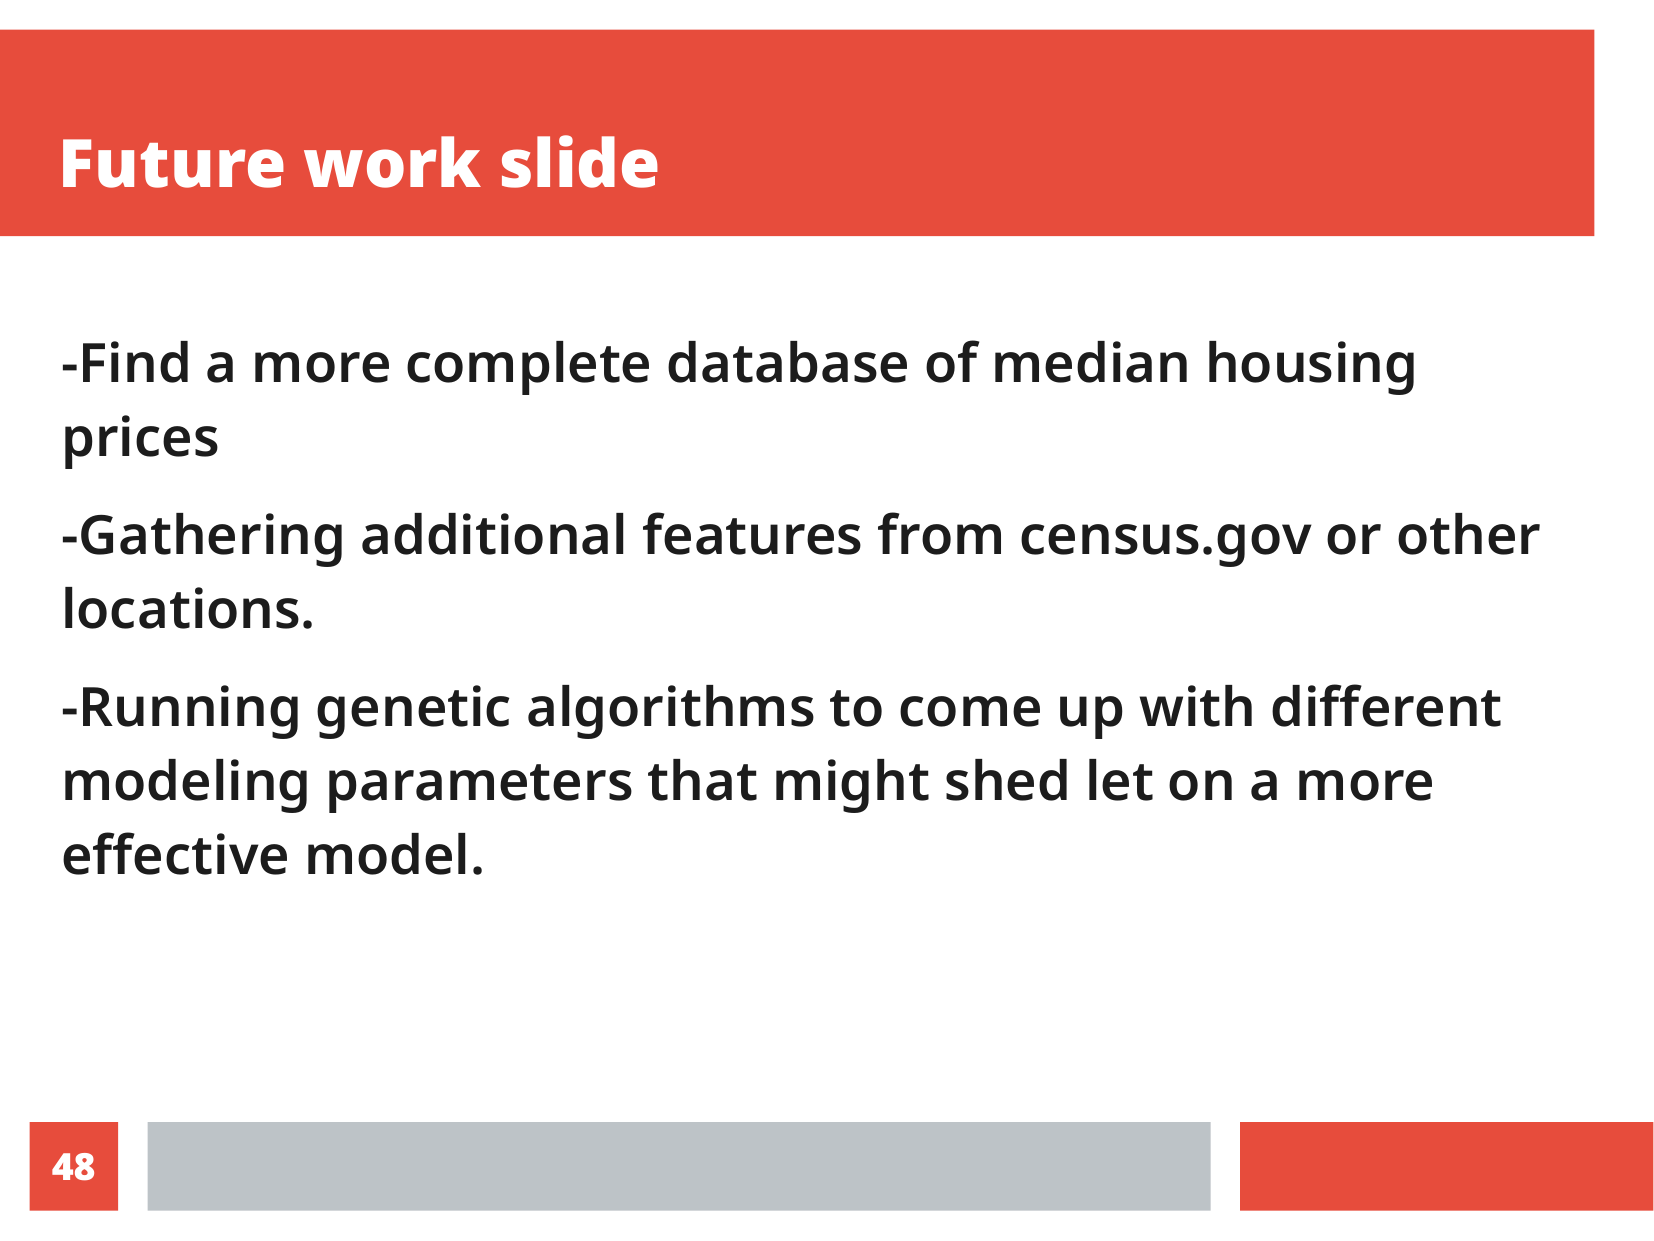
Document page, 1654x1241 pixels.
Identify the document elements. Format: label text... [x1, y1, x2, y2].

title Future work slide [59, 59, 1595, 207]
list -Find a more complete database of median housing prices -Gathering additional features from census.gov or other locations. -Running genetic algorithms to come up with different modeling parameters that might shed let on a more effective model. [61, 324, 1568, 1093]
